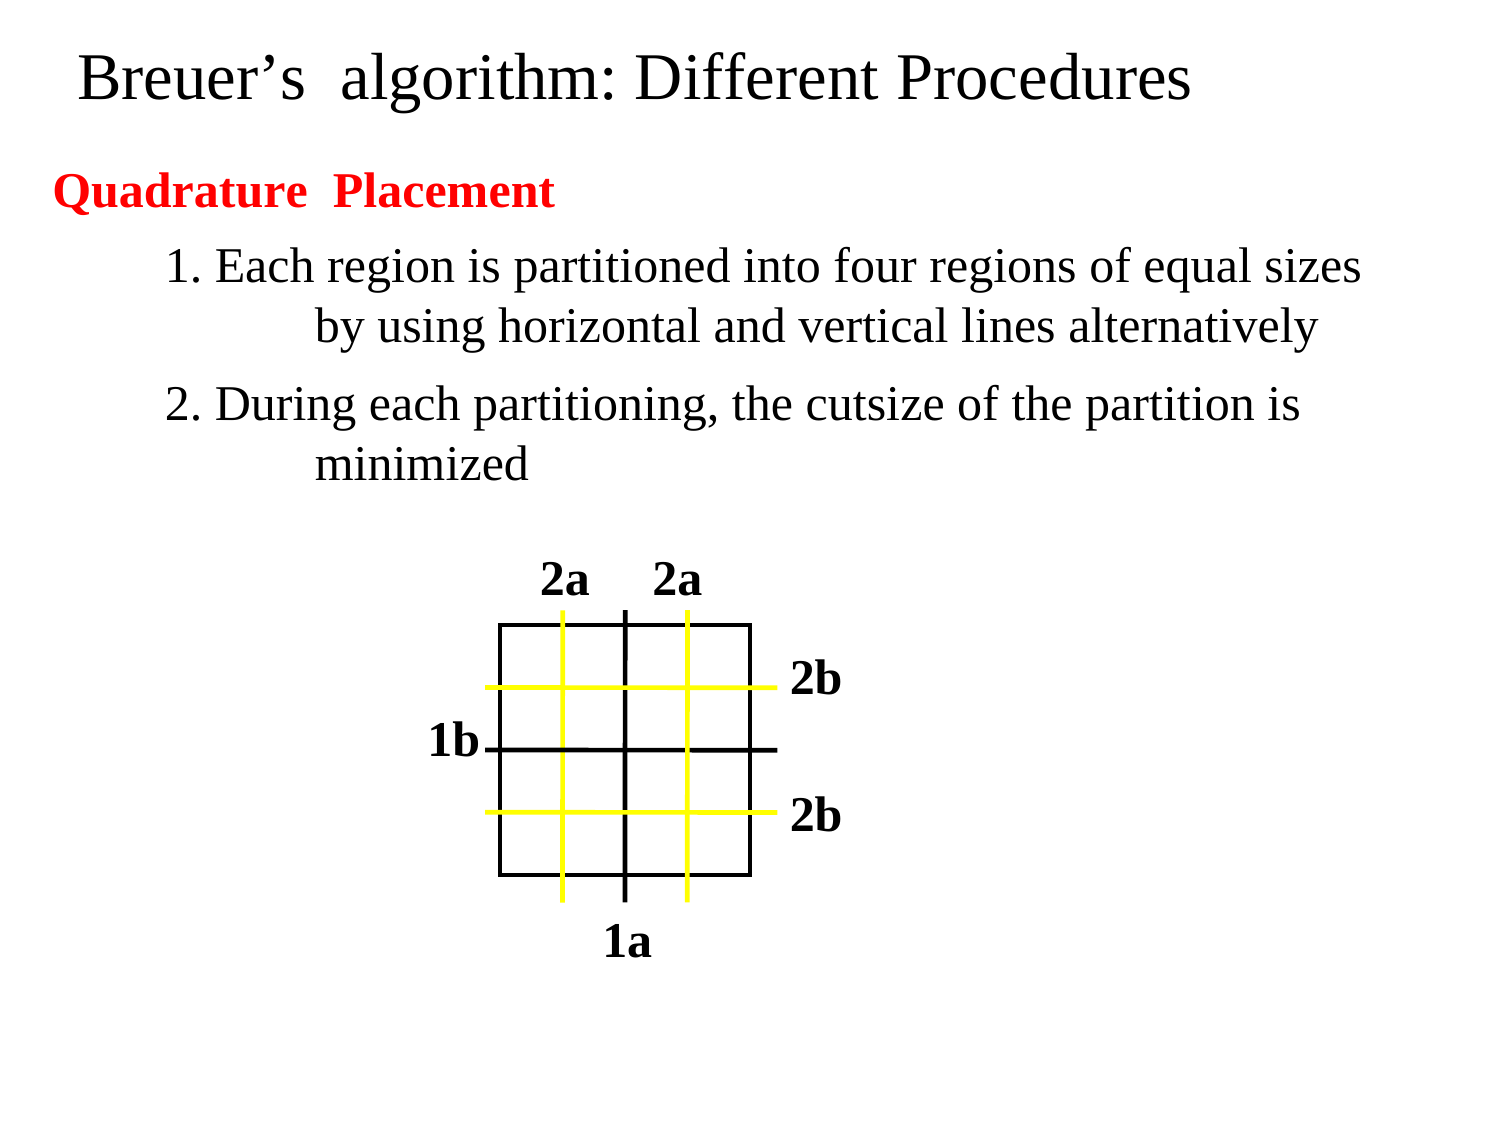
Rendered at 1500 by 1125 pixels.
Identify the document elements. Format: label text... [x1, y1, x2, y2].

text_box 1a [587, 899, 688, 976]
text_box 1. Each region is partitioned into four regions of equal sizes by using horizontal and vertical lines alternatively [0, 224, 1426, 361]
text_box Quadrature Placement [37, 149, 1463, 226]
text_box 2b [774, 774, 876, 850]
text_box 2a [524, 537, 625, 613]
text_box 2a [637, 537, 738, 613]
text_box 1b [412, 699, 513, 775]
text_box 2b [774, 636, 876, 713]
text_box Breuer’s algorithm: Different Procedures [62, 24, 1500, 121]
text_box 2. During each partitioning, the cutsize of the partition is minimized [0, 362, 1388, 498]
